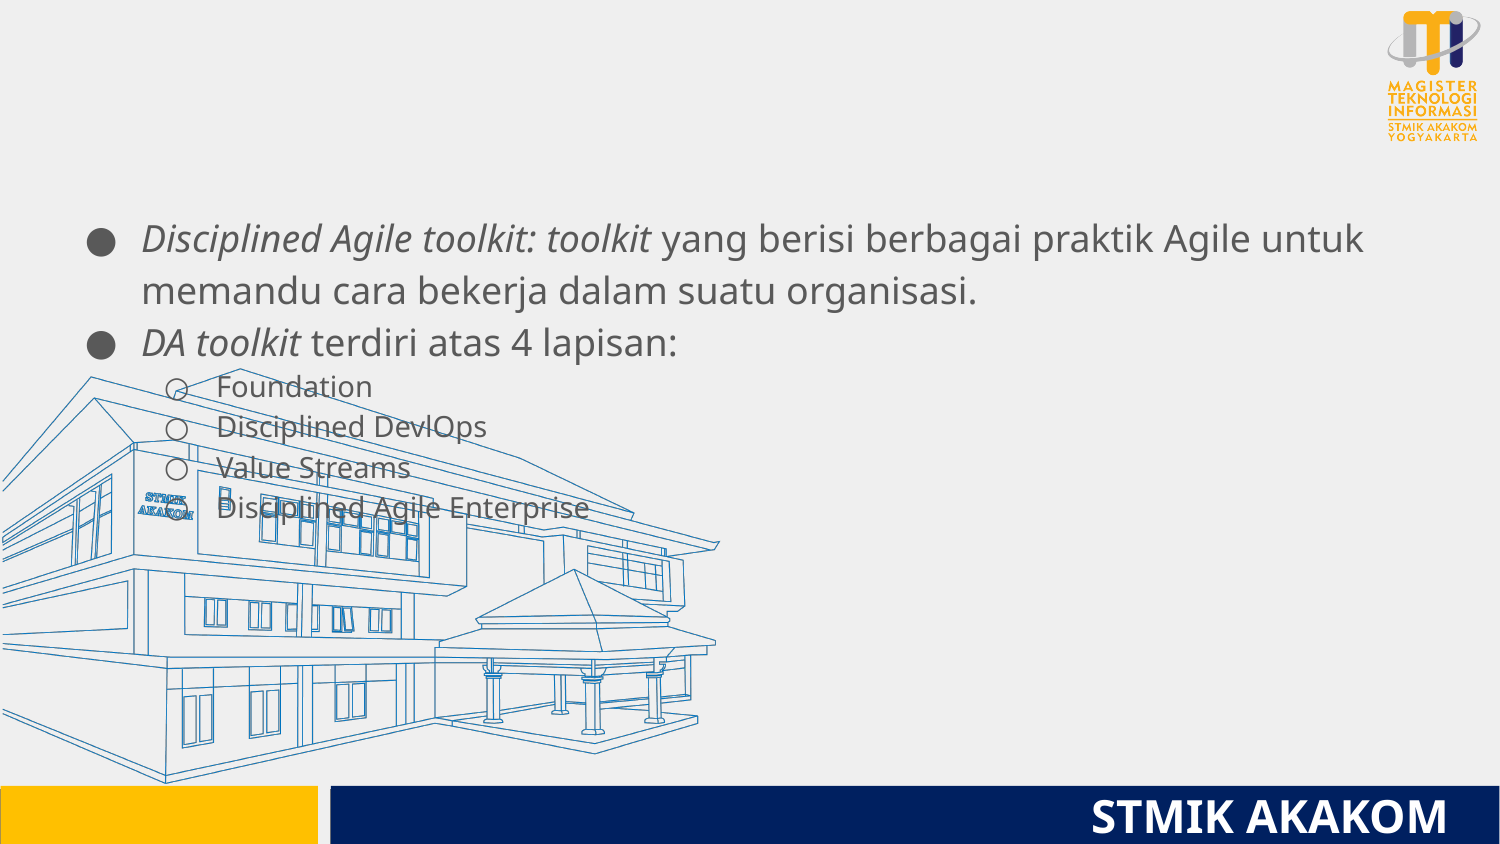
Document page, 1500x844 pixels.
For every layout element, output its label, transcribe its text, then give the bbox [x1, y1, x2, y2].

picture [0, 366, 722, 786]
list Disciplined Agile toolkit: toolkit yang berisi berbagai praktik Agile untuk memandu cara bekerja dalam suatu organisasi. DA toolkit terdiri atas 4 lapisan: Foundation Disciplined DevlOps Value Streams Disciplined Agile Enterprise [51, 193, 1449, 651]
picture [1338, 5, 1500, 150]
